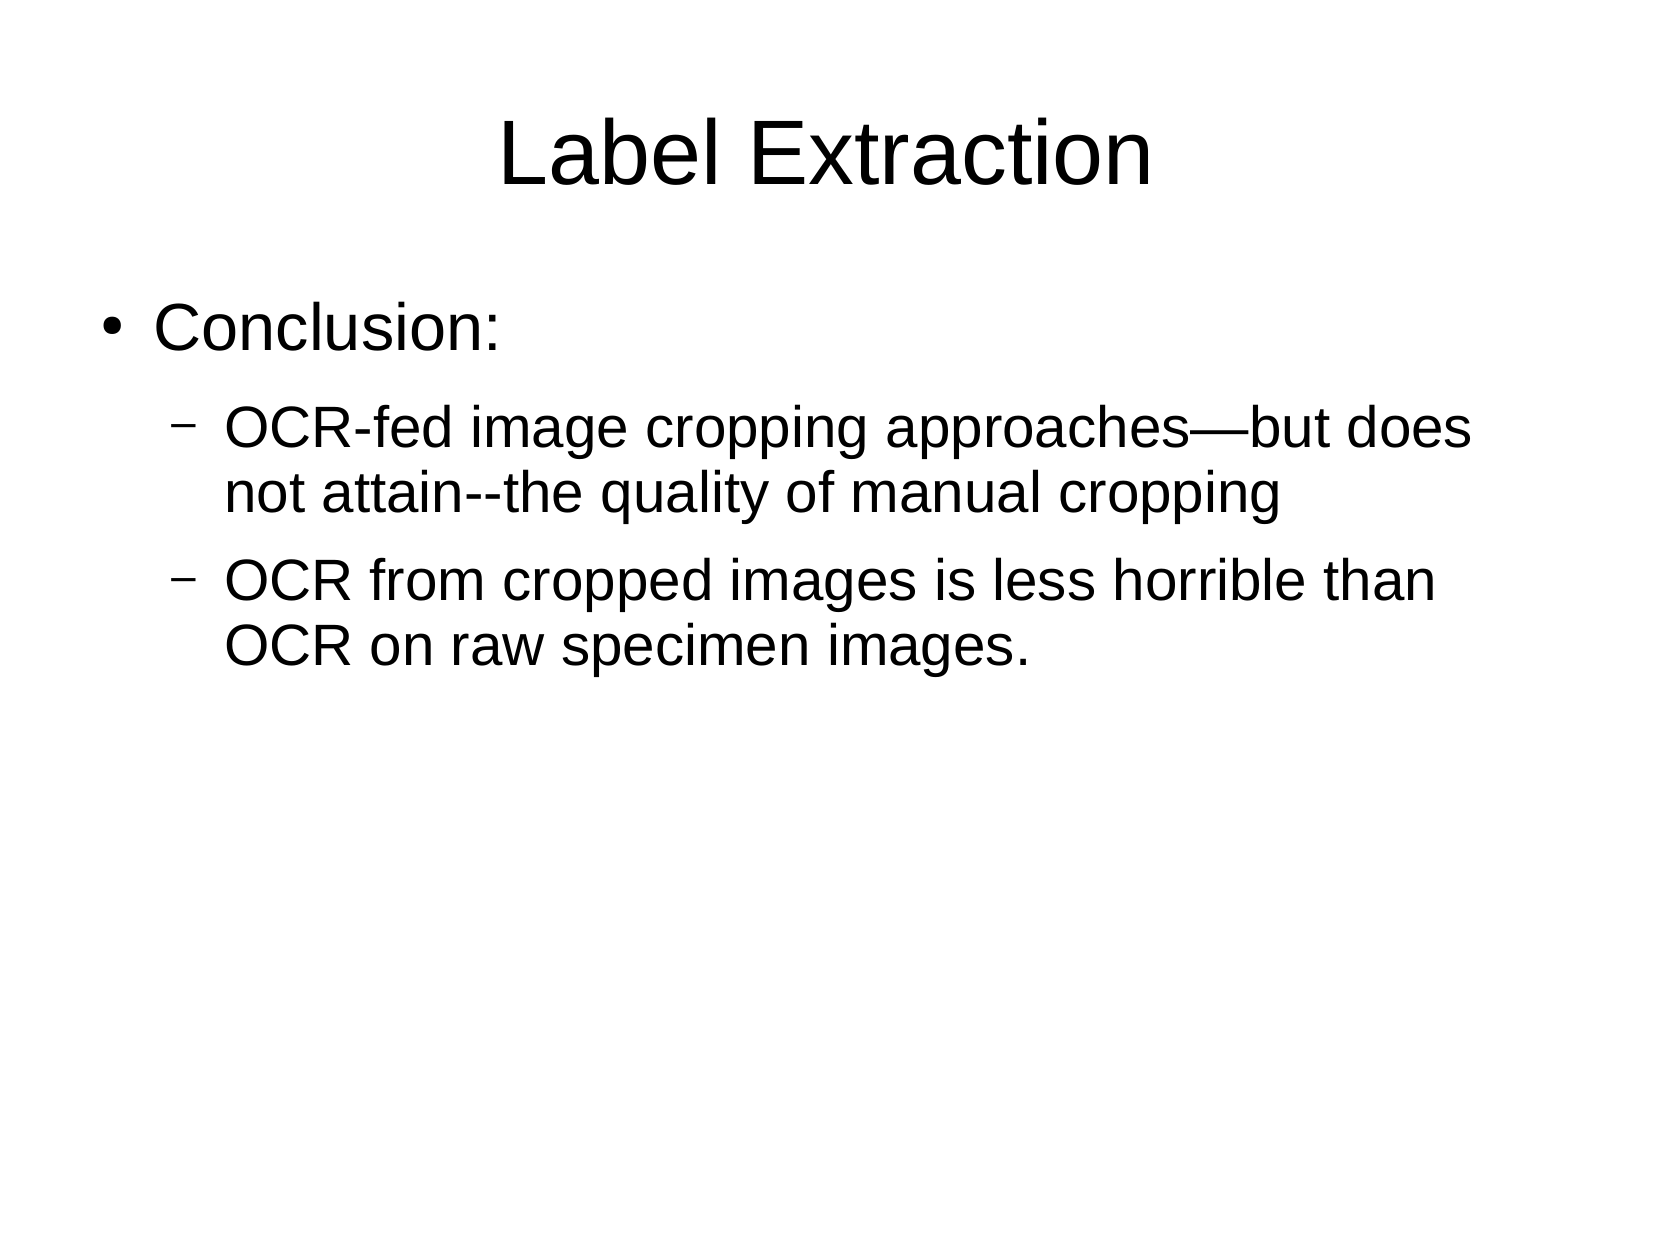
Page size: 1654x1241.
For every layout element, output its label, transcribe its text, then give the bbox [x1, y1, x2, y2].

list Conclusion: OCR-fed image cropping approaches—but does not attain--the quality of manual cropping OCR from cropped images is less horrible than OCR on raw specimen images. [82, 290, 1538, 1010]
title Label Extraction [82, 49, 1571, 257]
